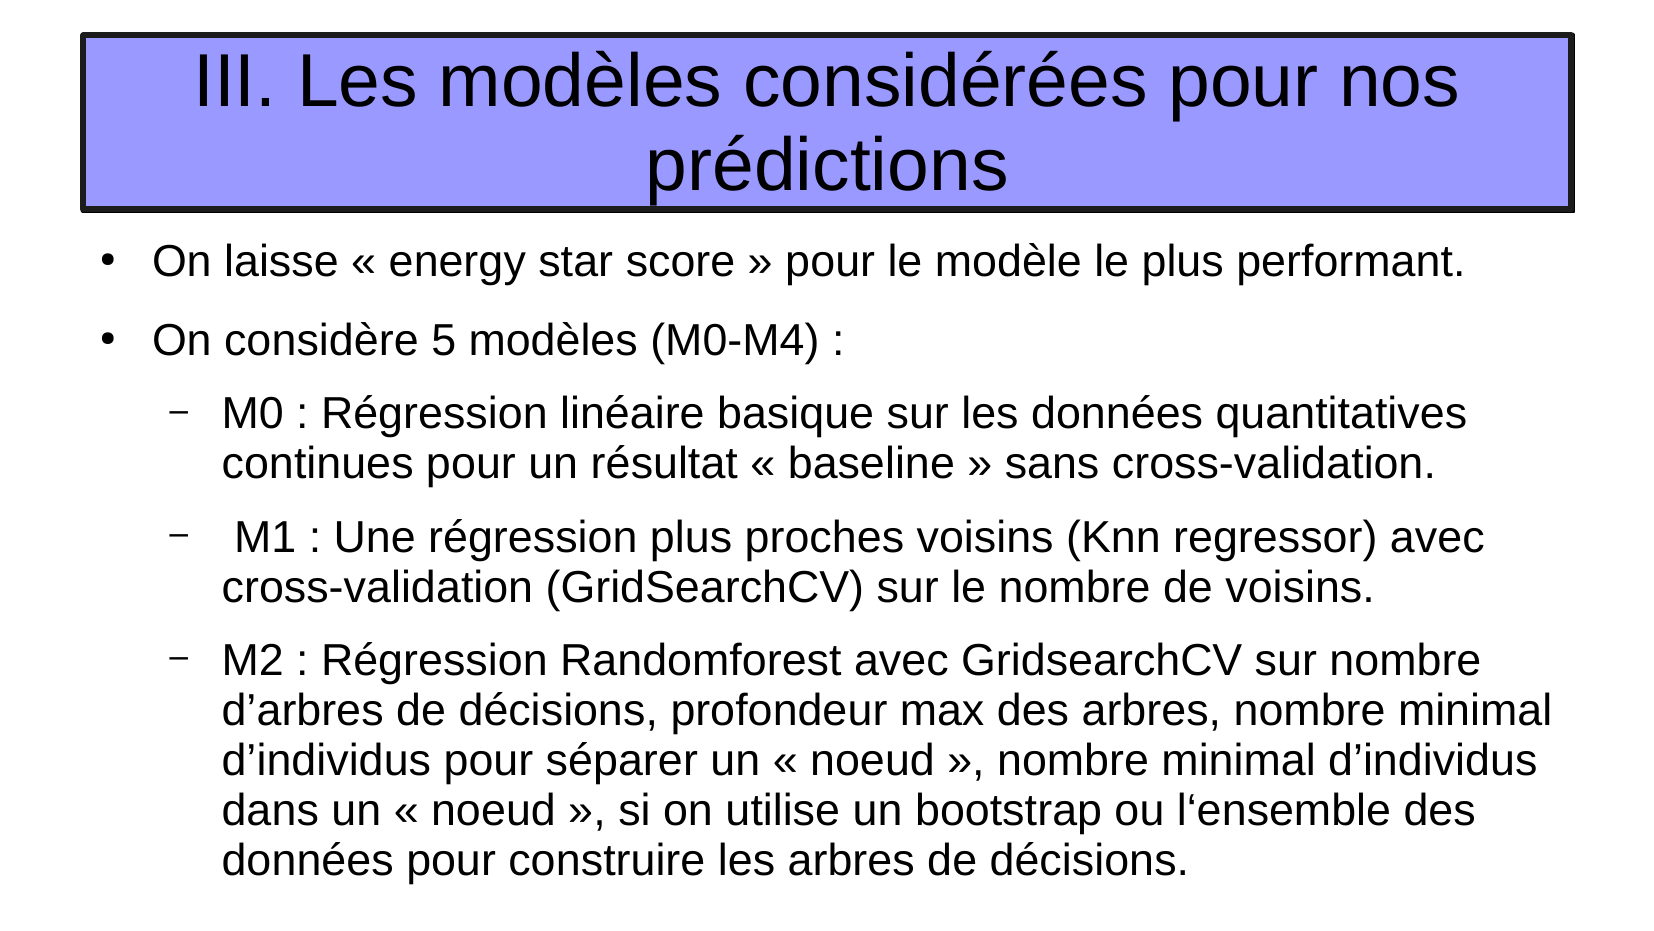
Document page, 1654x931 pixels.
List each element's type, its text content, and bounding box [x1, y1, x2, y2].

title III. Les modèles considérées pour nos prédictions [83, 35, 1572, 210]
list On laisse « energy star score » pour le modèle le plus performant. On considère 5 modèles (M0-M4) : M0 : Régression linéaire basique sur les données quantitatives continues pour un résultat « baseline » sans cross-validation. M1 : Une régression plus proches voisins (Knn regressor) avec cross-validation (GridSearchCV) sur le nombre de voisins. M2 : Régression Randomforest avec GridsearchCV sur nombre d’arbres de décisions, profondeur max des arbres, nombre minimal d’individus pour séparer un « noeud », nombre minimal d’individus dans un « noeud », si on utilise un bootstrap ou l‘ensemble des données pour construire les arbres de décisions. [82, 236, 1571, 886]
